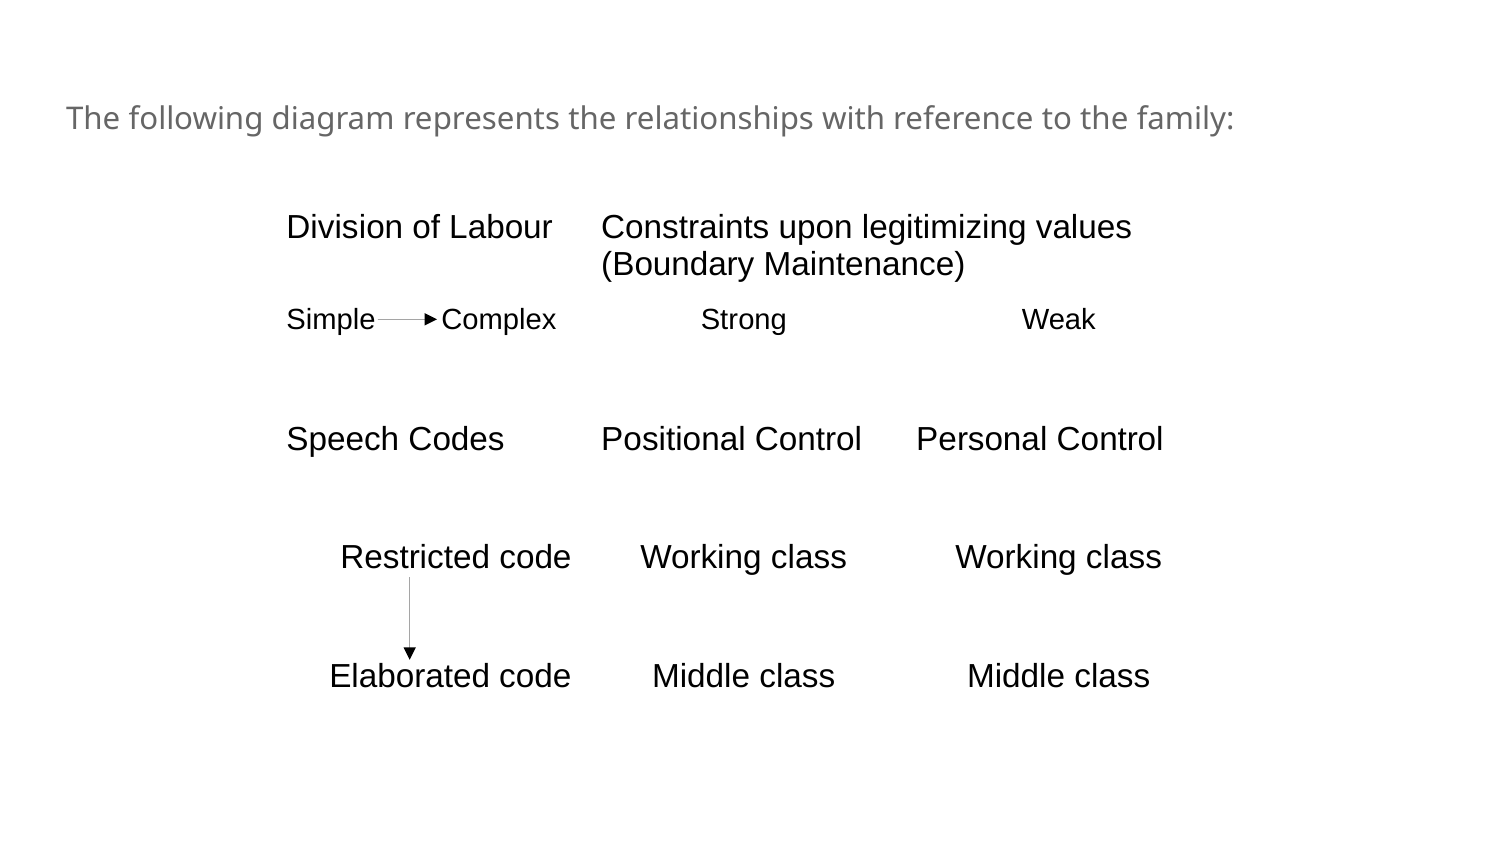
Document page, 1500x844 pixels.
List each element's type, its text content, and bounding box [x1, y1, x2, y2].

table_cell Personal Control [902, 414, 1216, 531]
table_cell Working class [902, 532, 1216, 649]
table_cell Speech Codes [273, 414, 586, 531]
table_cell Positional Control [587, 414, 901, 531]
table_cell Restricted code [273, 532, 586, 649]
table_cell Elaborated code [273, 650, 586, 768]
table_cell Working class [587, 532, 901, 649]
table_header Division of Labour [273, 202, 586, 295]
table_cell Simple Complex [273, 296, 586, 413]
table_cell Middle class [587, 650, 901, 768]
list The following diagram represents the relationships with reference to the family: [51, 77, 1449, 761]
table_cell Strong [587, 296, 901, 413]
table_cell Weak [902, 296, 1216, 413]
table_header Constraints upon legitimizing values (Boundary Maintenance) [587, 202, 1216, 295]
table_cell Middle class [902, 650, 1216, 768]
